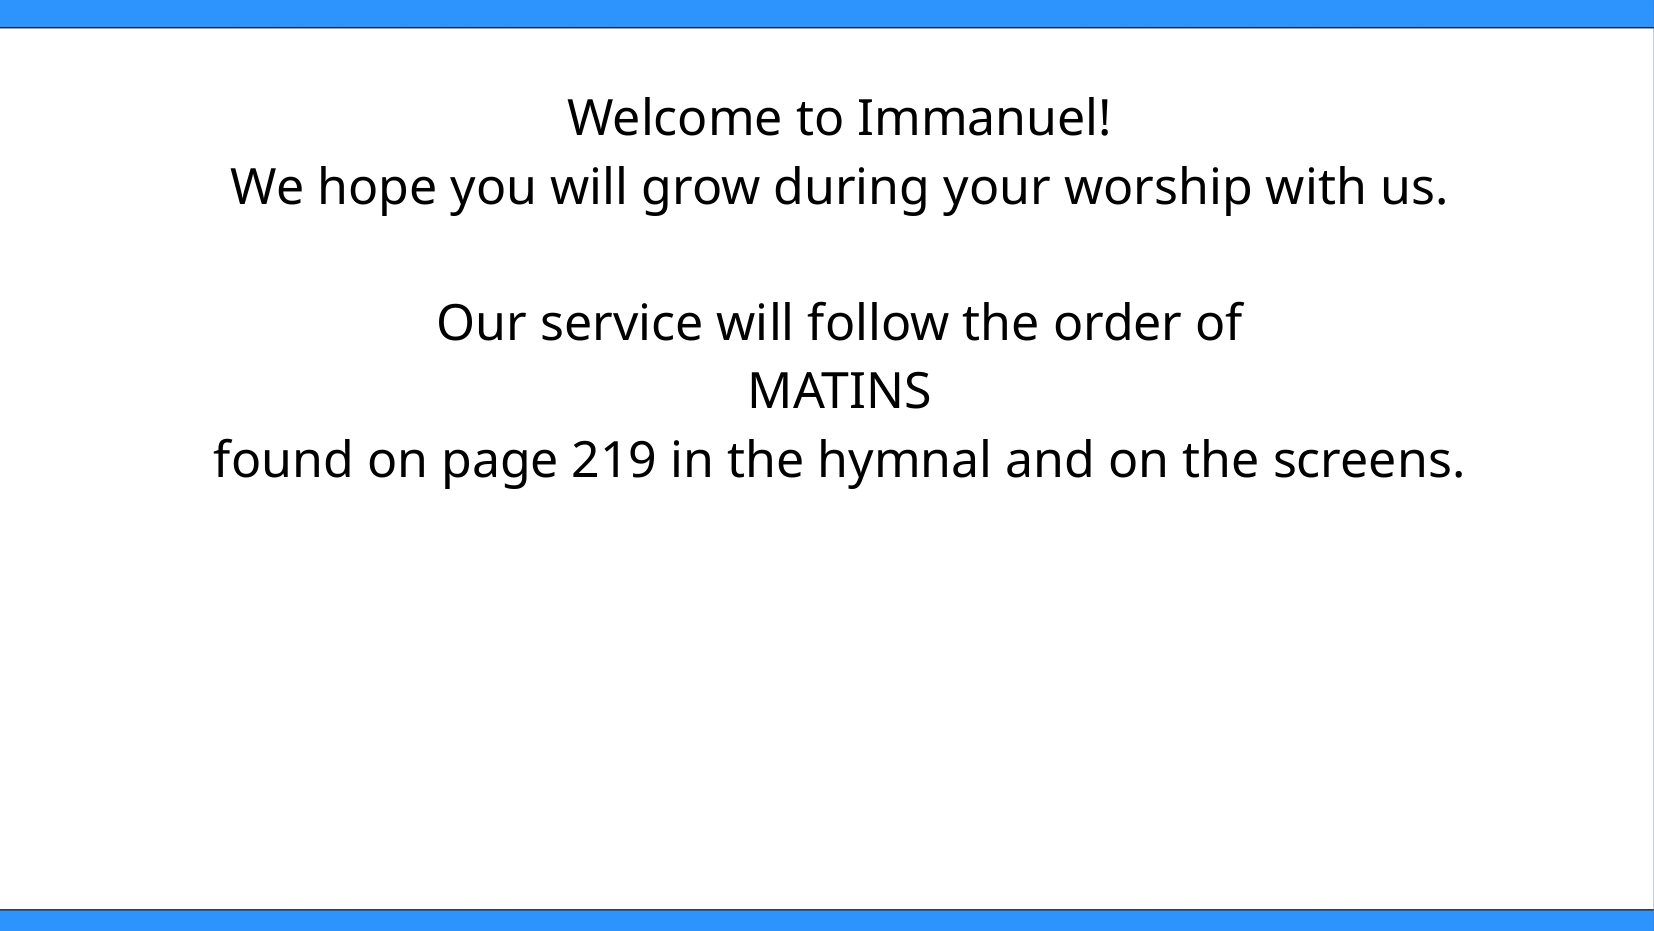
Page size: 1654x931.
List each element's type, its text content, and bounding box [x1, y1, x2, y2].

text_box Welcome to Immanuel! We hope you will grow during your worship with us. Our service will follow the order of MATINS found on page 219 in the hymnal and on the screens. [150, 75, 1531, 511]
picture [0, 0, 1654, 931]
